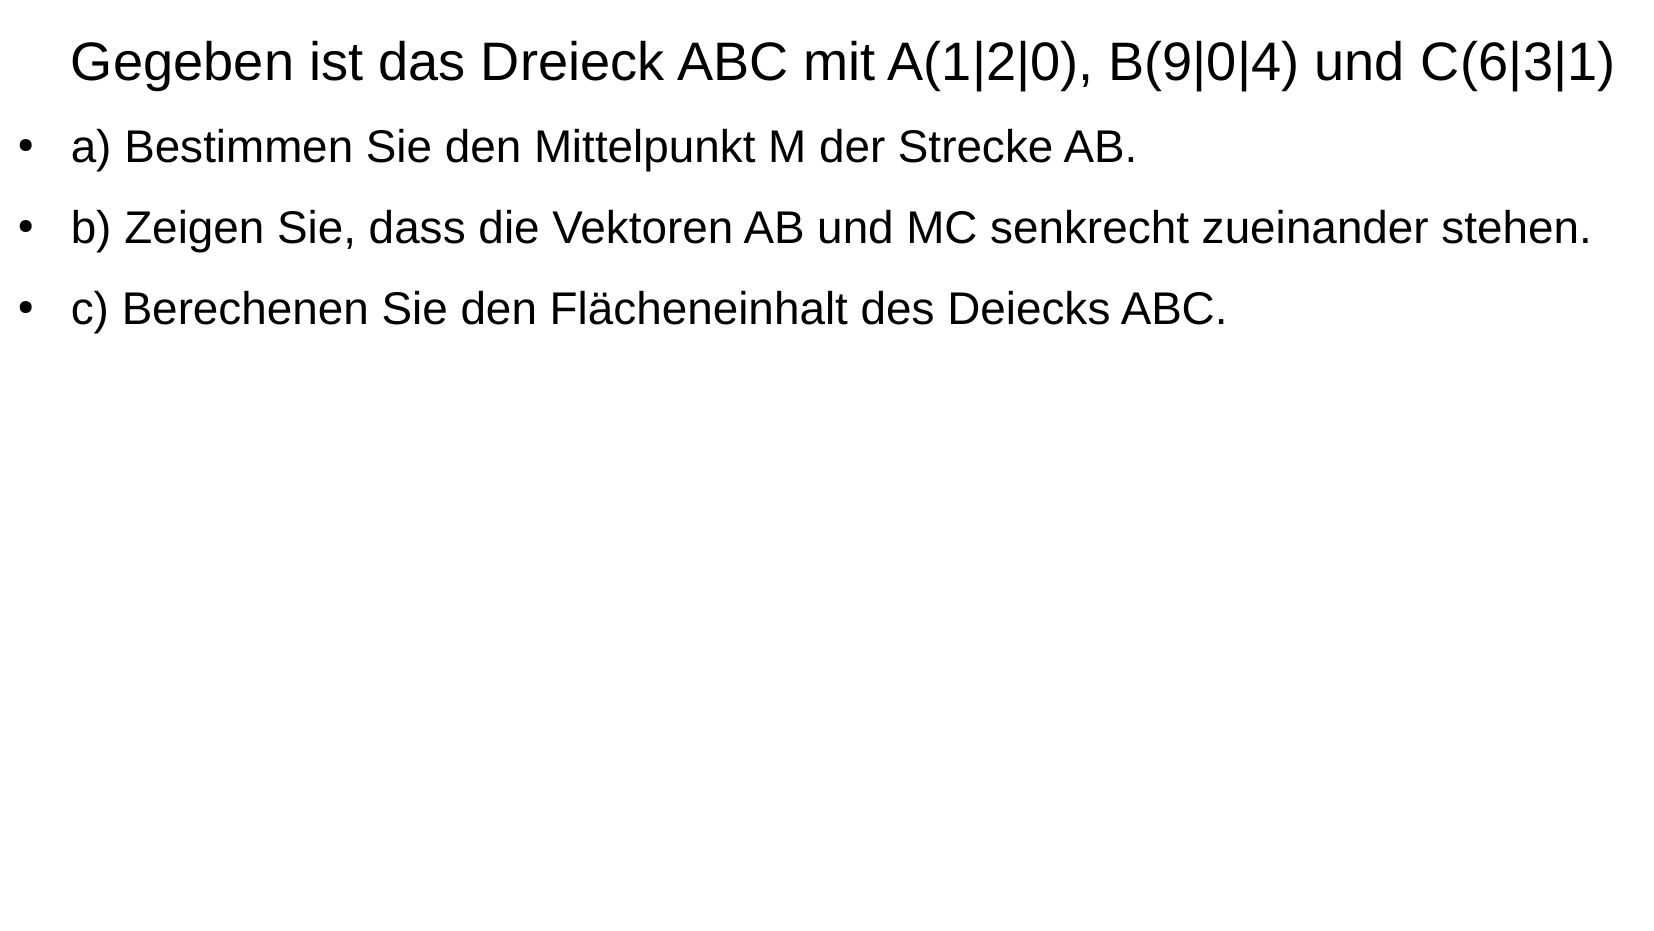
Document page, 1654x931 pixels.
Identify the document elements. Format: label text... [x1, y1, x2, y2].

list Gegeben ist das Dreieck ABC mit A(1|2|0), B(9|0|4) und C(6|3|1) a) Bestimmen Sie den Mittelpunkt M der Strecke AB. b) Zeigen Sie, dass die Vektoren AB und MC senkrecht zueinander stehen. c) Berechenen Sie den Flächeneinhalt des Deiecks ABC. [0, 31, 1644, 571]
